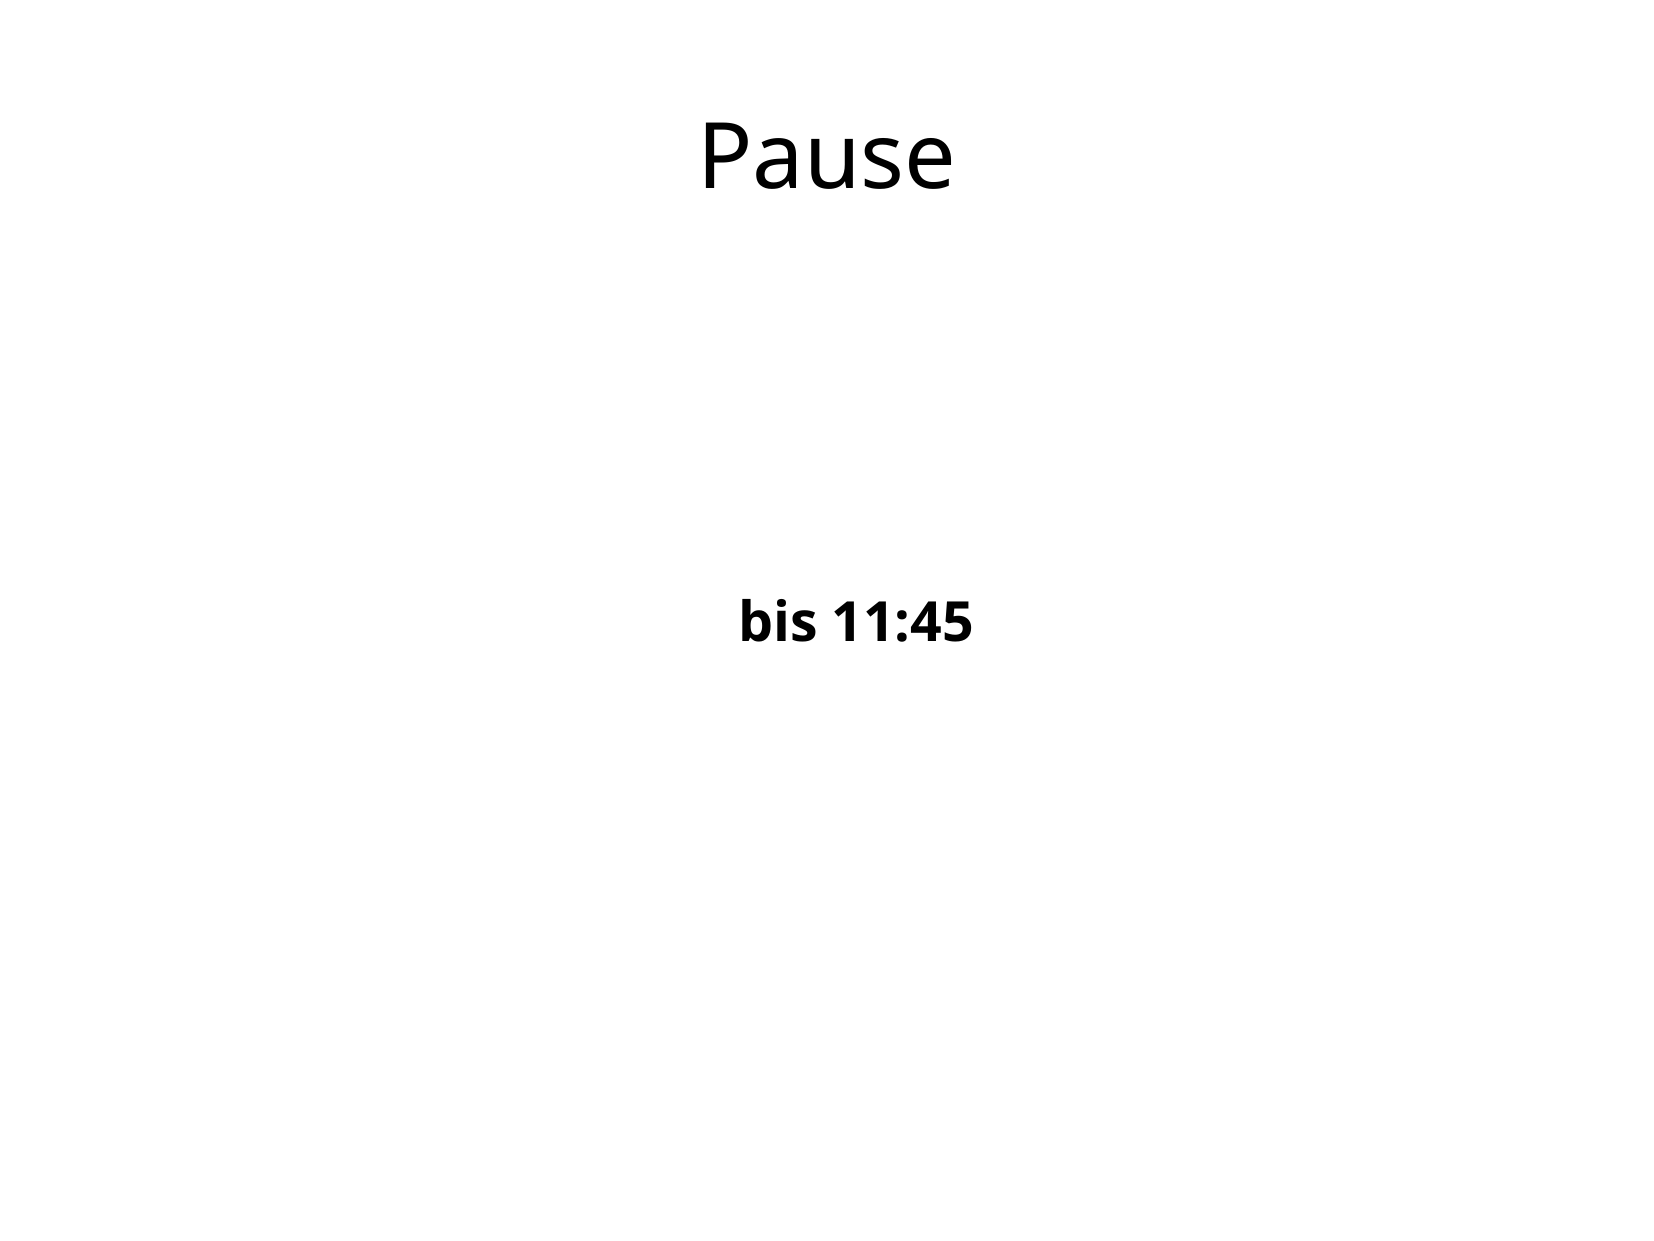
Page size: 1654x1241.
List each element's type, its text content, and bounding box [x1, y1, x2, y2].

title Pause [82, 49, 1571, 257]
list bis 11:45 [82, 582, 1571, 659]
